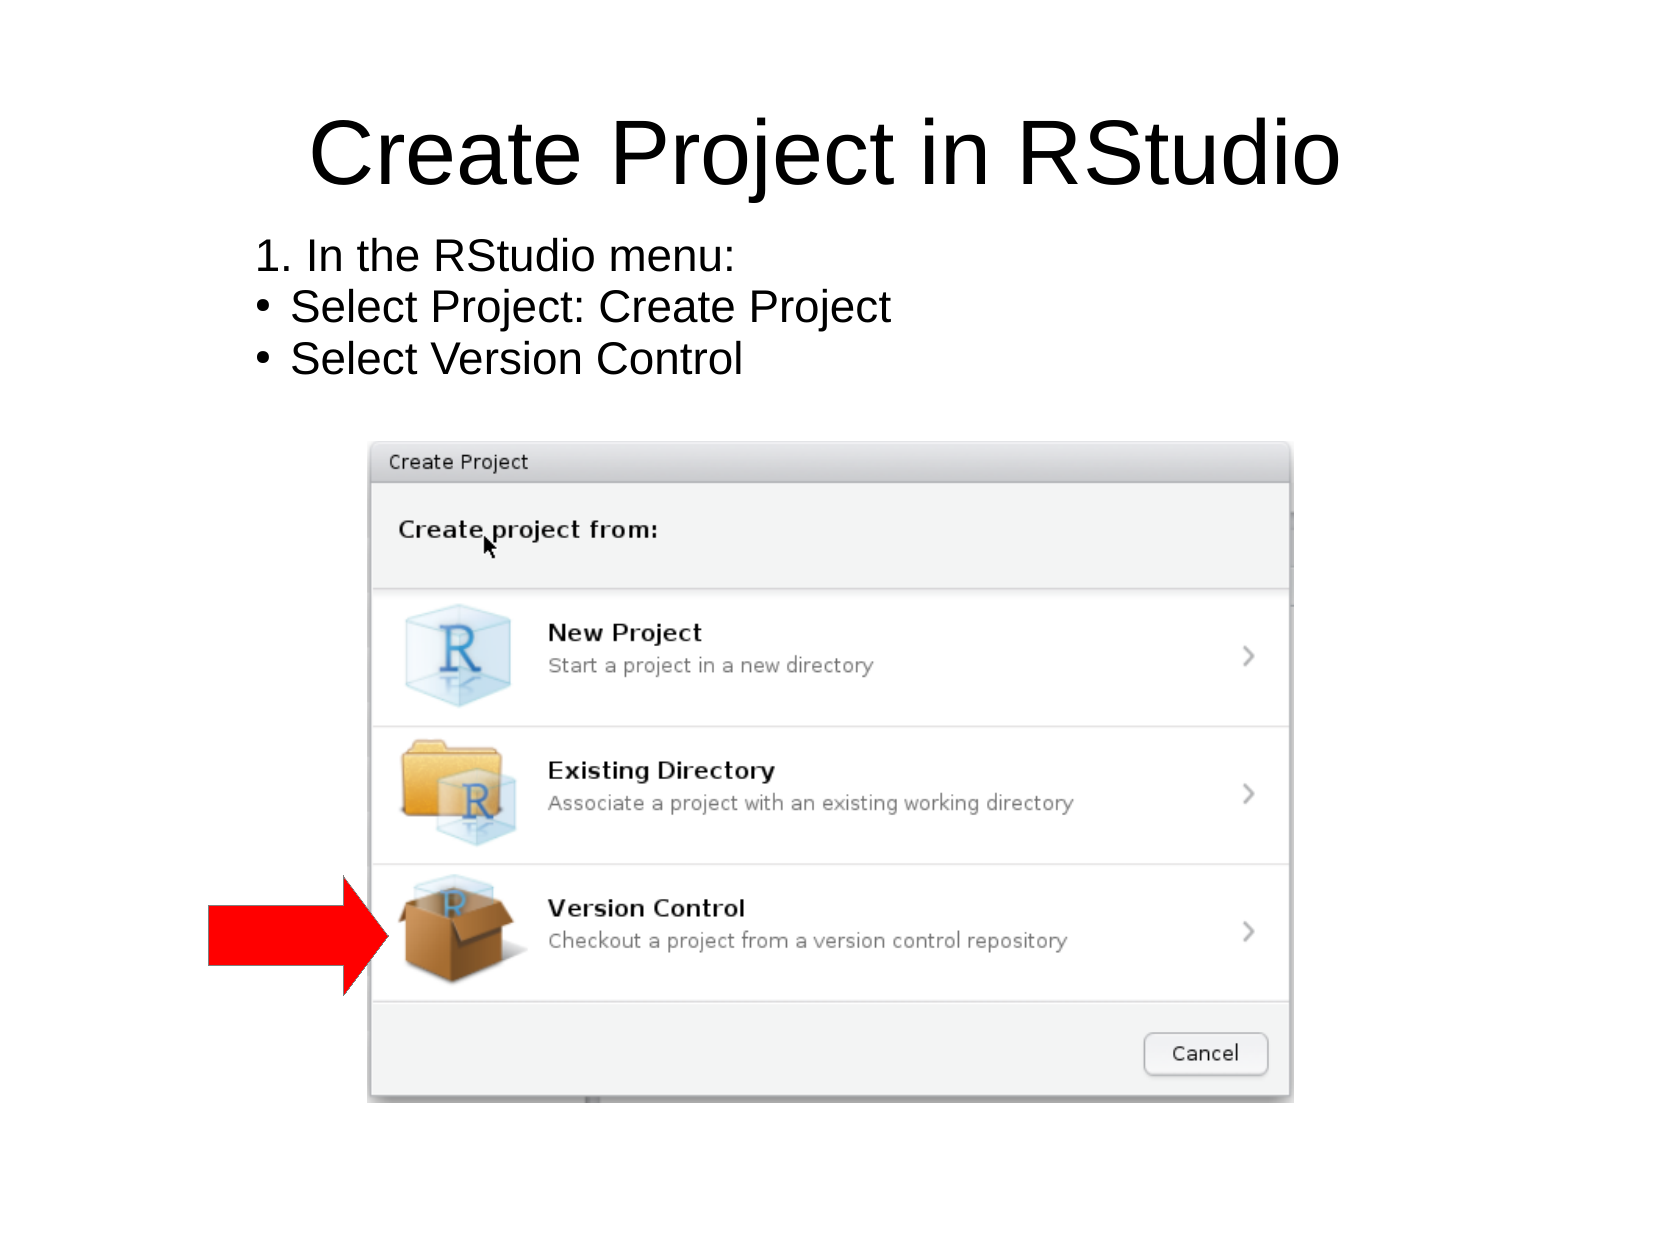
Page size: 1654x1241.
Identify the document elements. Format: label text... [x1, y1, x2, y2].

picture [367, 441, 1294, 1103]
title Create Project in RStudio [82, 49, 1571, 257]
text_box [208, 875, 389, 996]
text_box 1. In the RStudio menu: Select Project: Create Project Select Version Control [240, 222, 907, 392]
